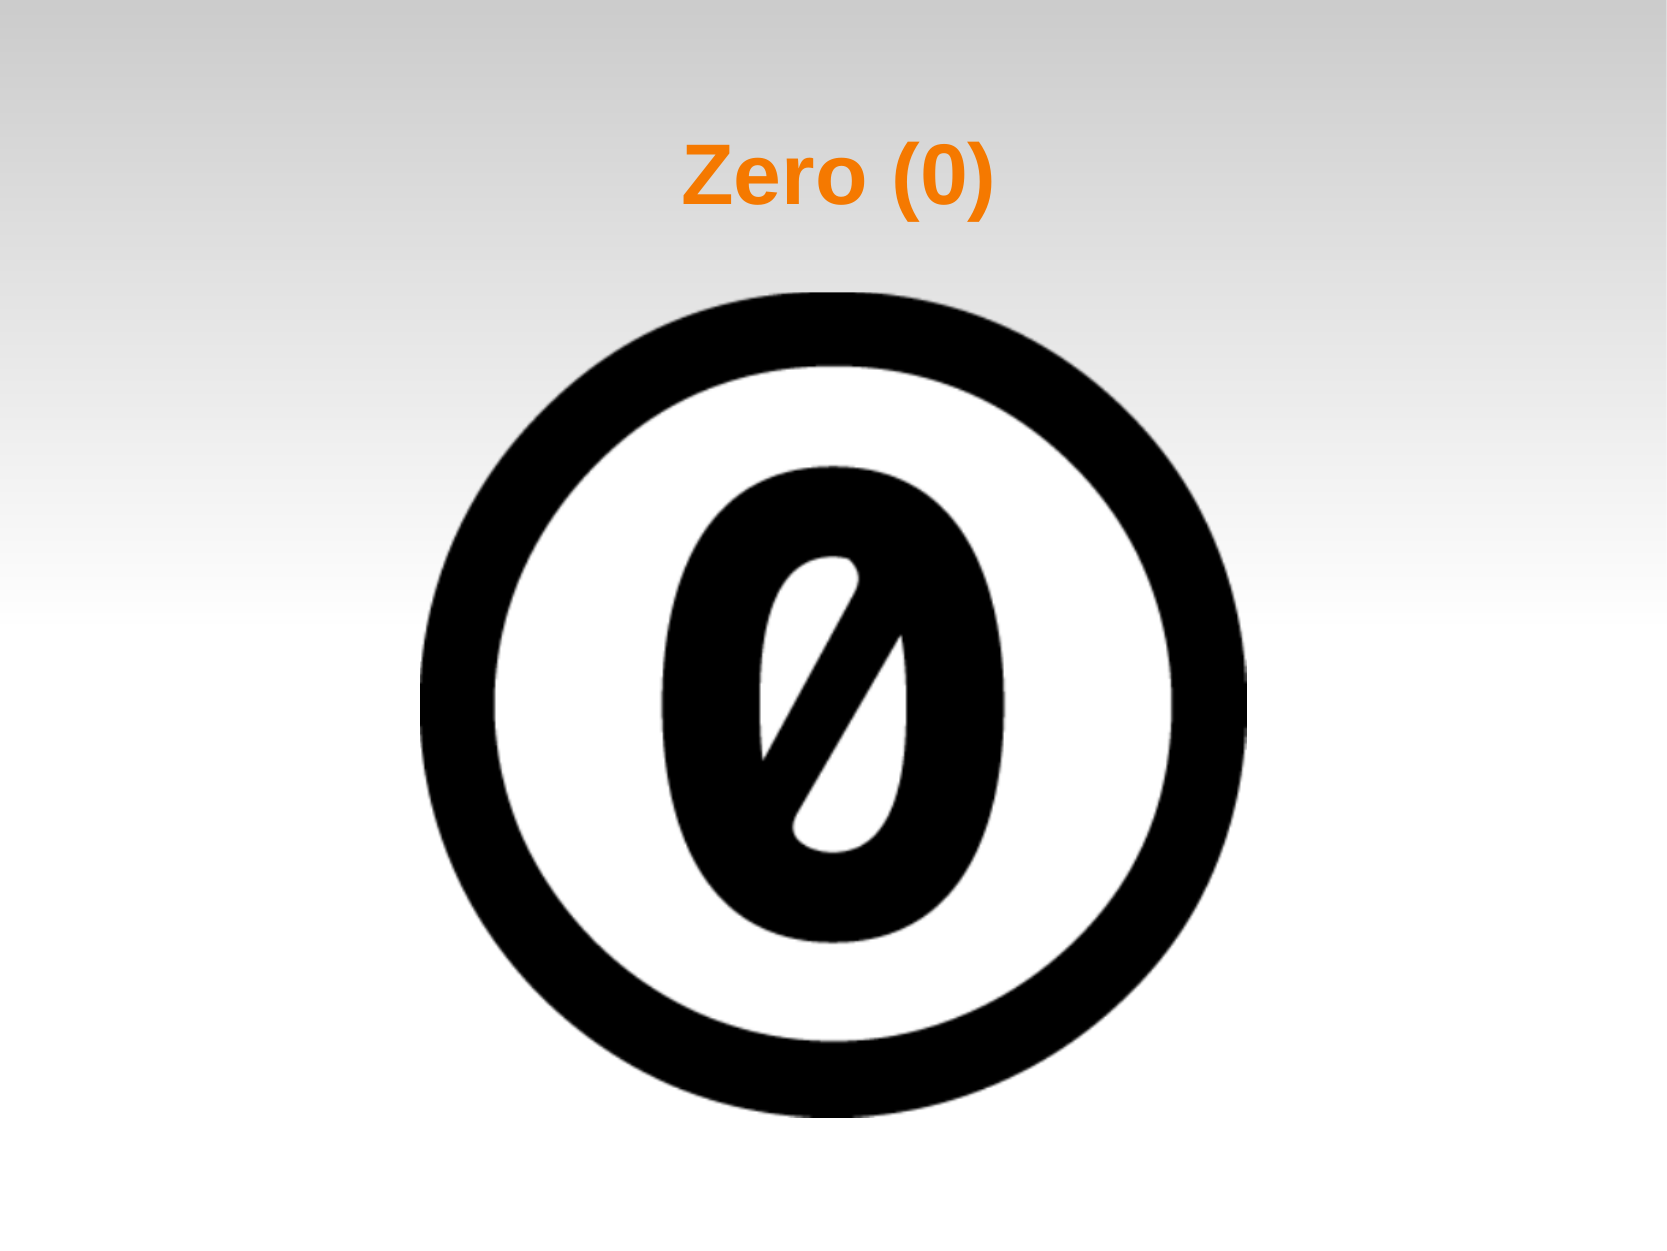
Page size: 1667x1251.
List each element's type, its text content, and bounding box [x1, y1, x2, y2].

title Zero (0) [83, 51, 1596, 272]
picture [0, 0, 1667, 1250]
